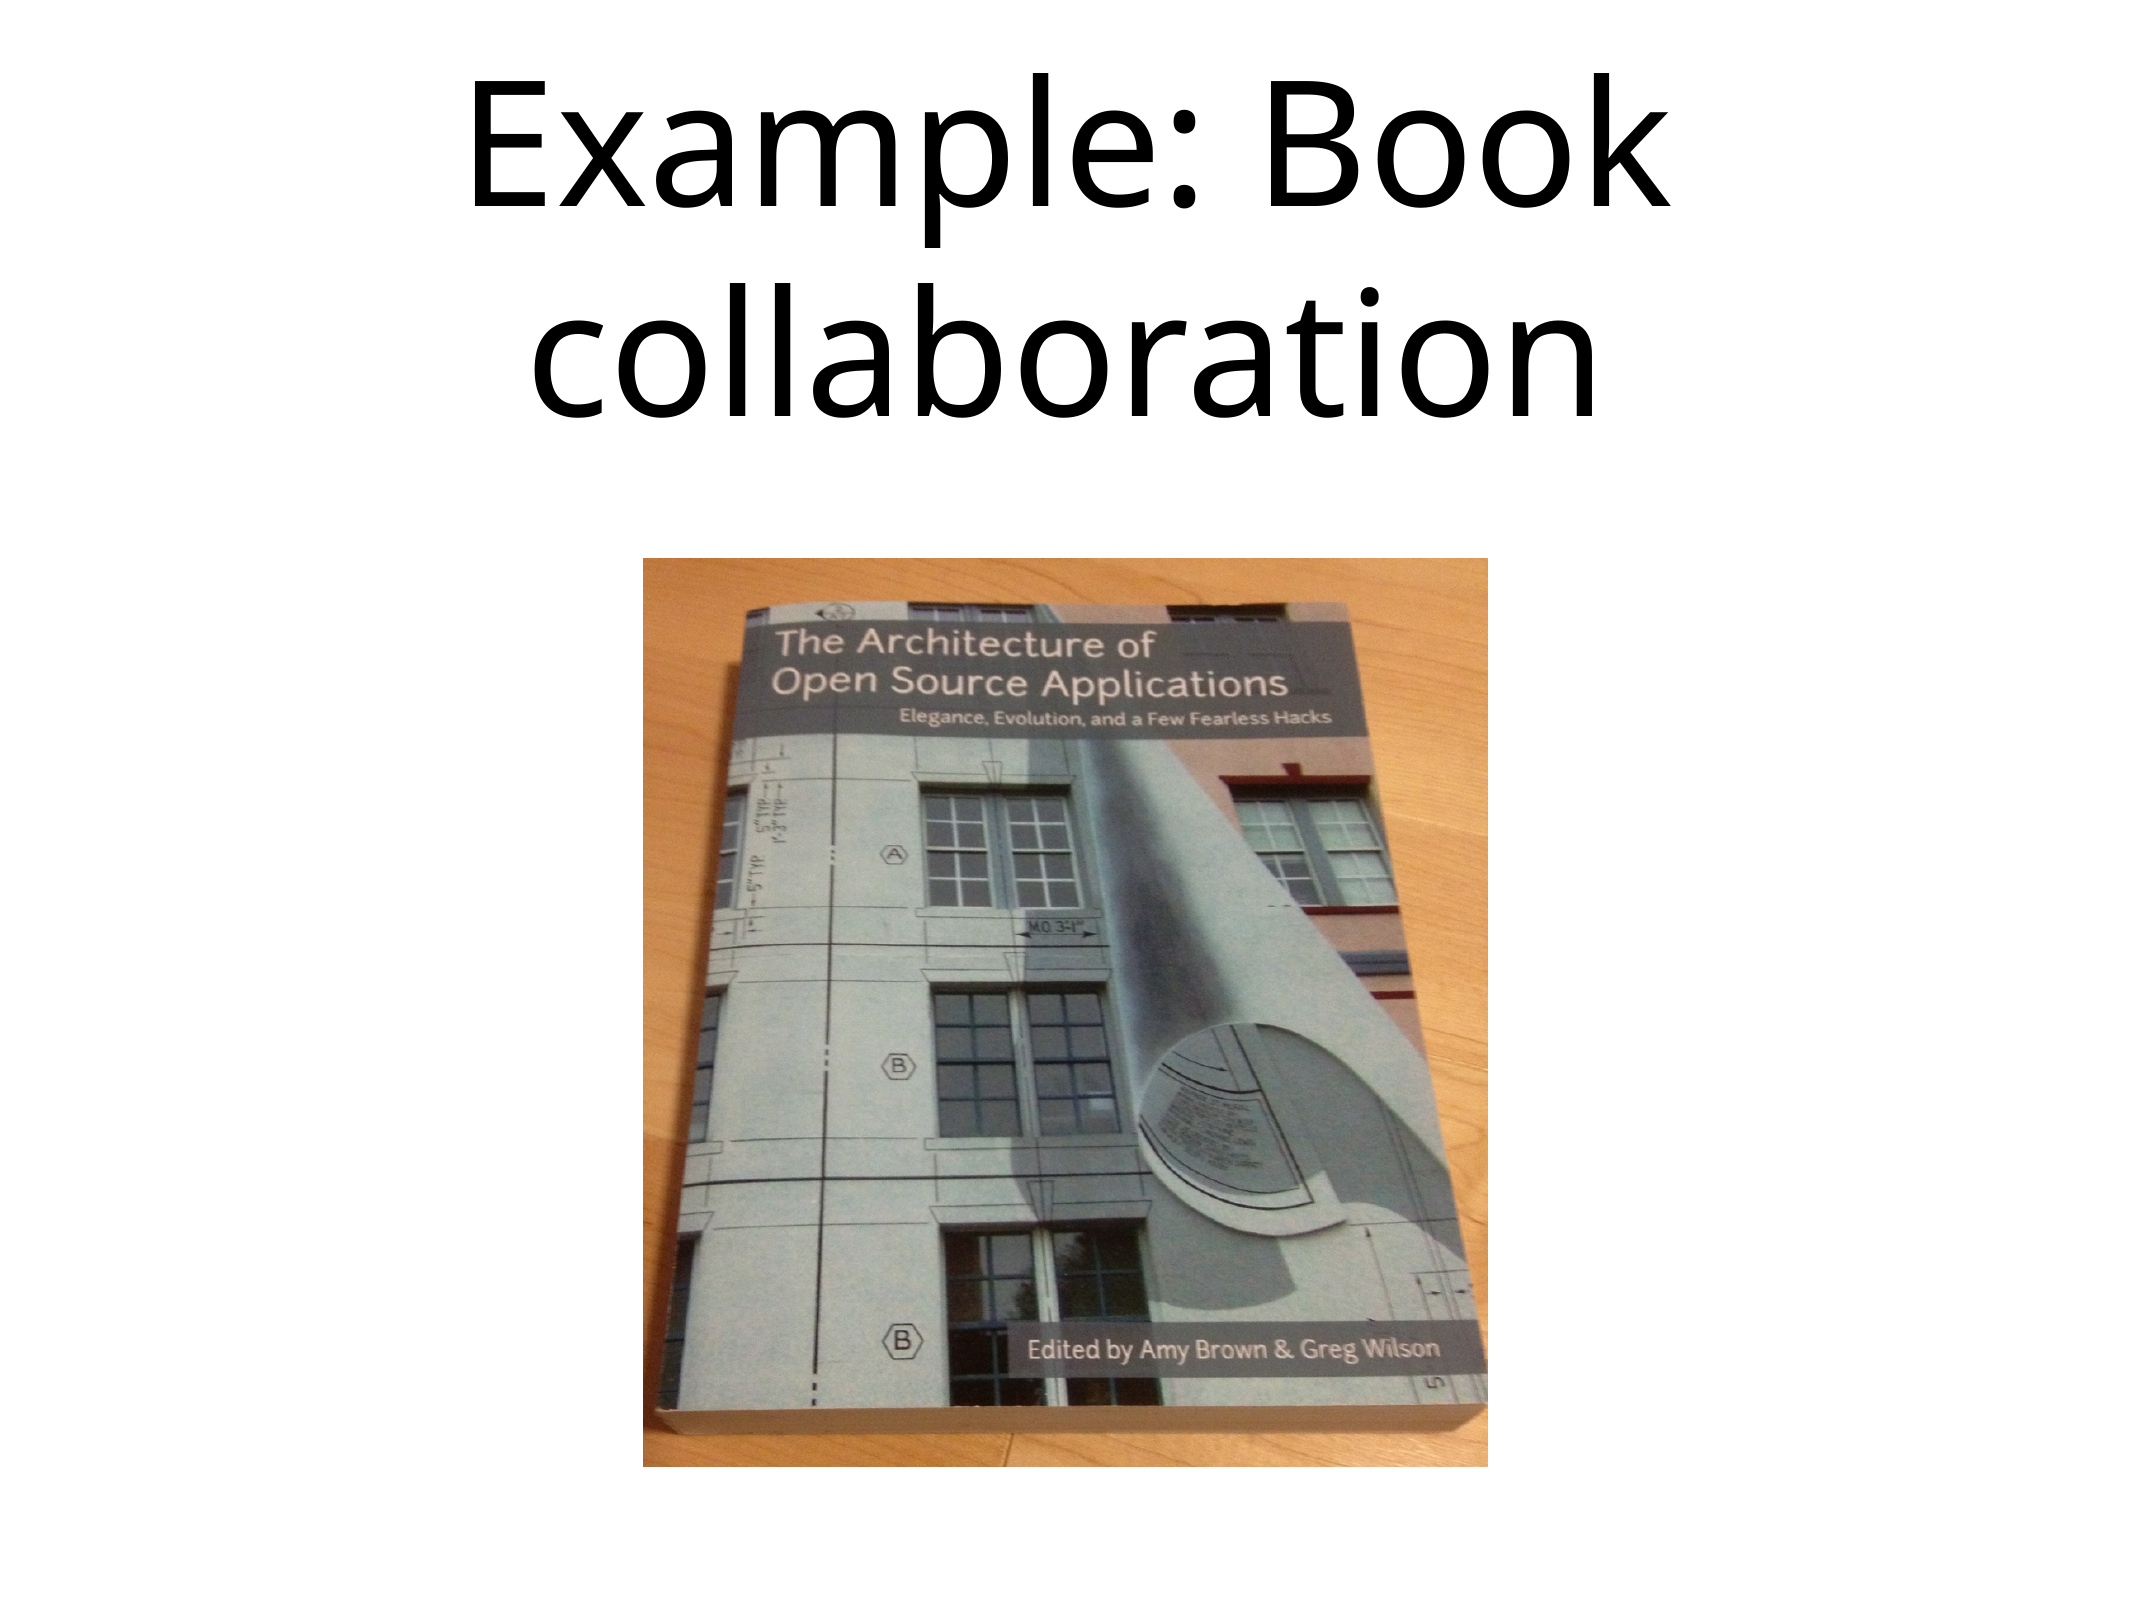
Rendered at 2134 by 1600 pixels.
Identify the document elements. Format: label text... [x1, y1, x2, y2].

picture [643, 558, 1488, 1467]
title Example: Book collaboration [208, 23, 1925, 460]
